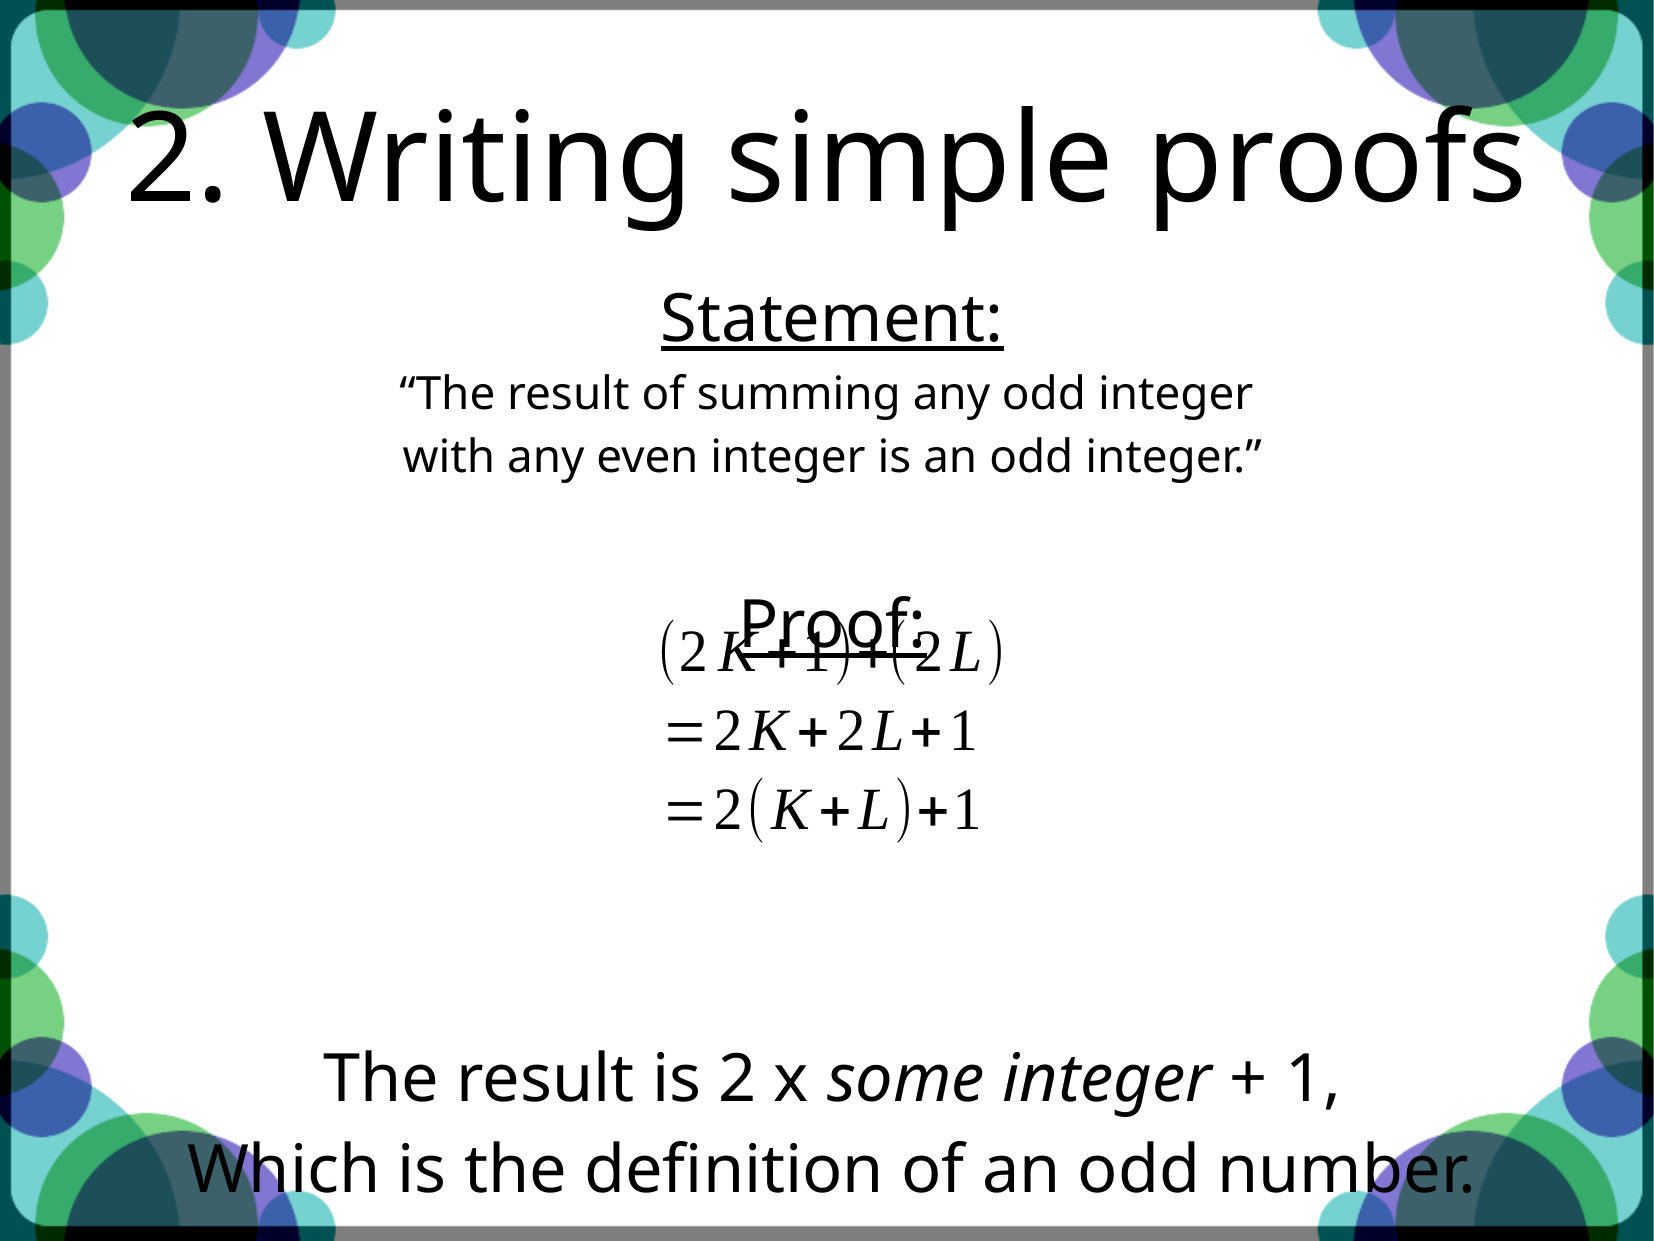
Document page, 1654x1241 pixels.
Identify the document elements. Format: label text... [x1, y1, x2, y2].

title 2. Writing simple proofs [82, 49, 1571, 257]
picture [0, 0, 1654, 1241]
chart [648, 773, 996, 846]
chart [642, 615, 1021, 688]
chart [648, 698, 991, 766]
text_box Statement: “The result of summing any odd integer with any even integer is an odd integer.” Proof: The result is 2 x some integer + 1, Which is the definition of an odd number. [135, 270, 1531, 1093]
